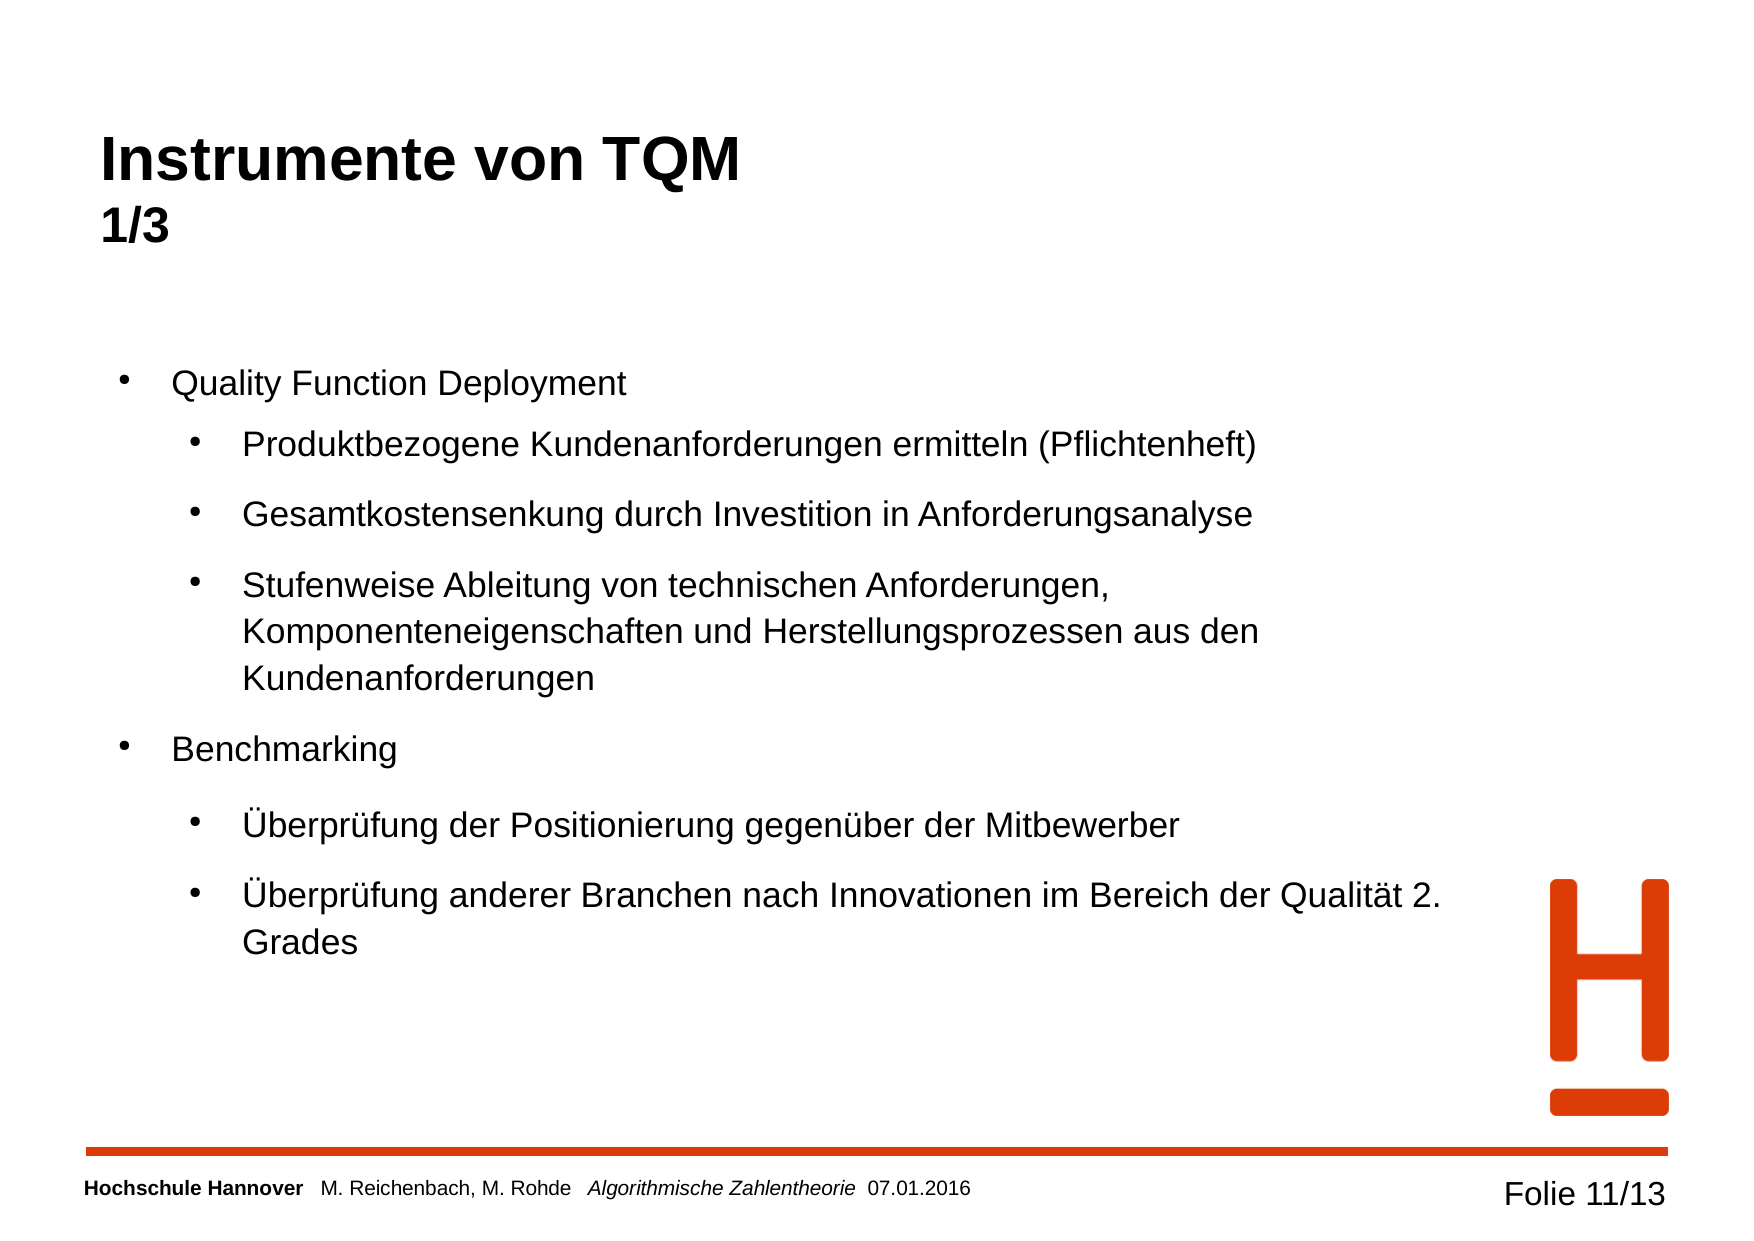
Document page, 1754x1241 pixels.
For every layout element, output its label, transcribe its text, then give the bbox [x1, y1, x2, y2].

picture [1550, 879, 1669, 1116]
title Instrumente von TQM 1/3 [85, 110, 1669, 266]
list Quality Function Deployment Produktbezogene Kundenanforderungen ermitteln (Pflichtenheft) Gesamtkostensenkung durch Investition in Anforderungsanalyse Stufenweise Ableitung von technischen Anforderungen, Komponenteneigenschaften und Herstellungsprozessen aus den Kundenanforderungen Benchmarking Überprüfung der Positionierung gegenüber der Mitbewerber Überprüfung anderer Branchen nach Innovationen im Bereich der Qualität 2. Grades [85, 348, 1468, 1087]
